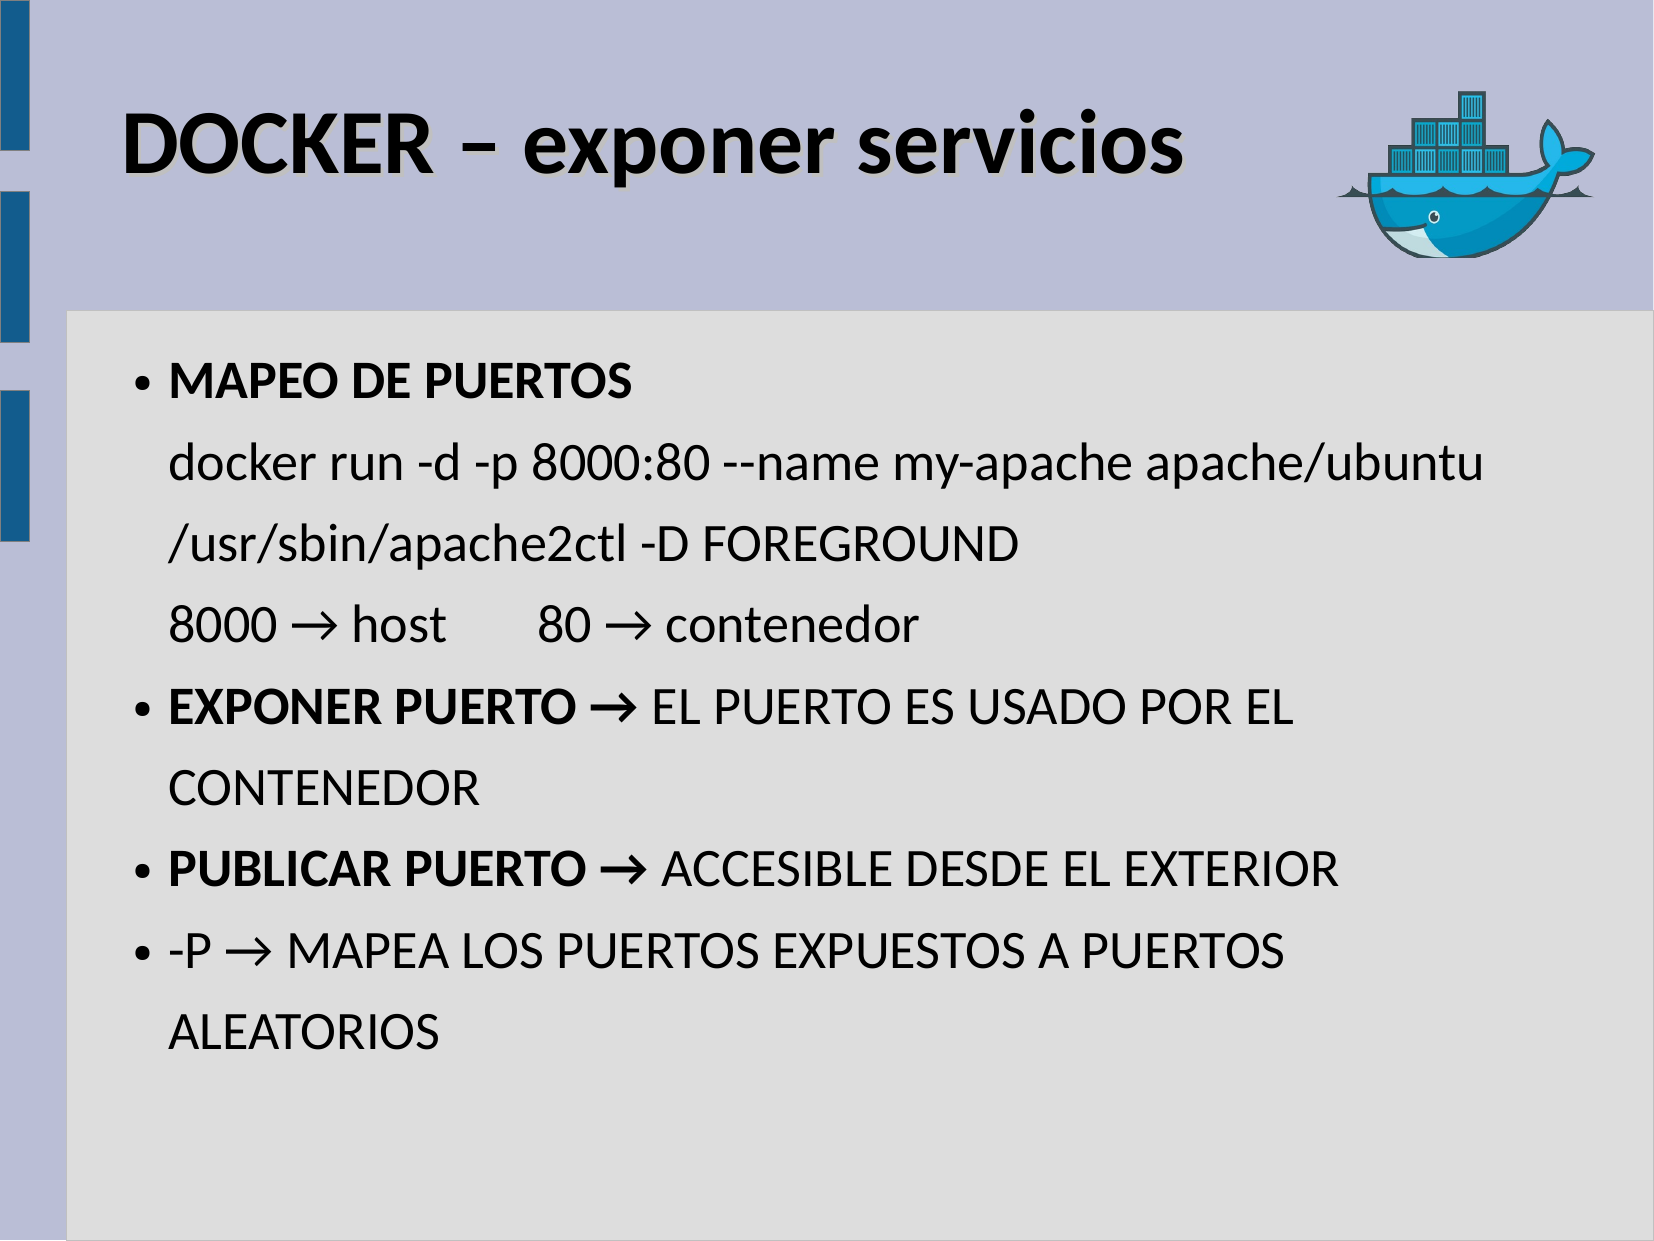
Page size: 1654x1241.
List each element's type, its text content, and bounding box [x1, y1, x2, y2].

text_box DOCKER – exponer servicios [106, 97, 1287, 225]
picture [1287, 35, 1642, 258]
text_box MAPEO DE PUERTOS docker run -d -p 8000:80 --name my-apache apache/ubuntu /usr/sbin/apache2ctl -D FOREGROUND 8000 → host 80 → contenedor EXPONER PUERTO → EL PUERTO ES USADO POR EL CONTENEDOR PUBLICAR PUERTO → ACCESIBLE DESDE EL EXTERIOR -P → MAPEA LOS PUERTOS EXPUESTOS A PUERTOS ALEATORIOS [118, 323, 1583, 1241]
